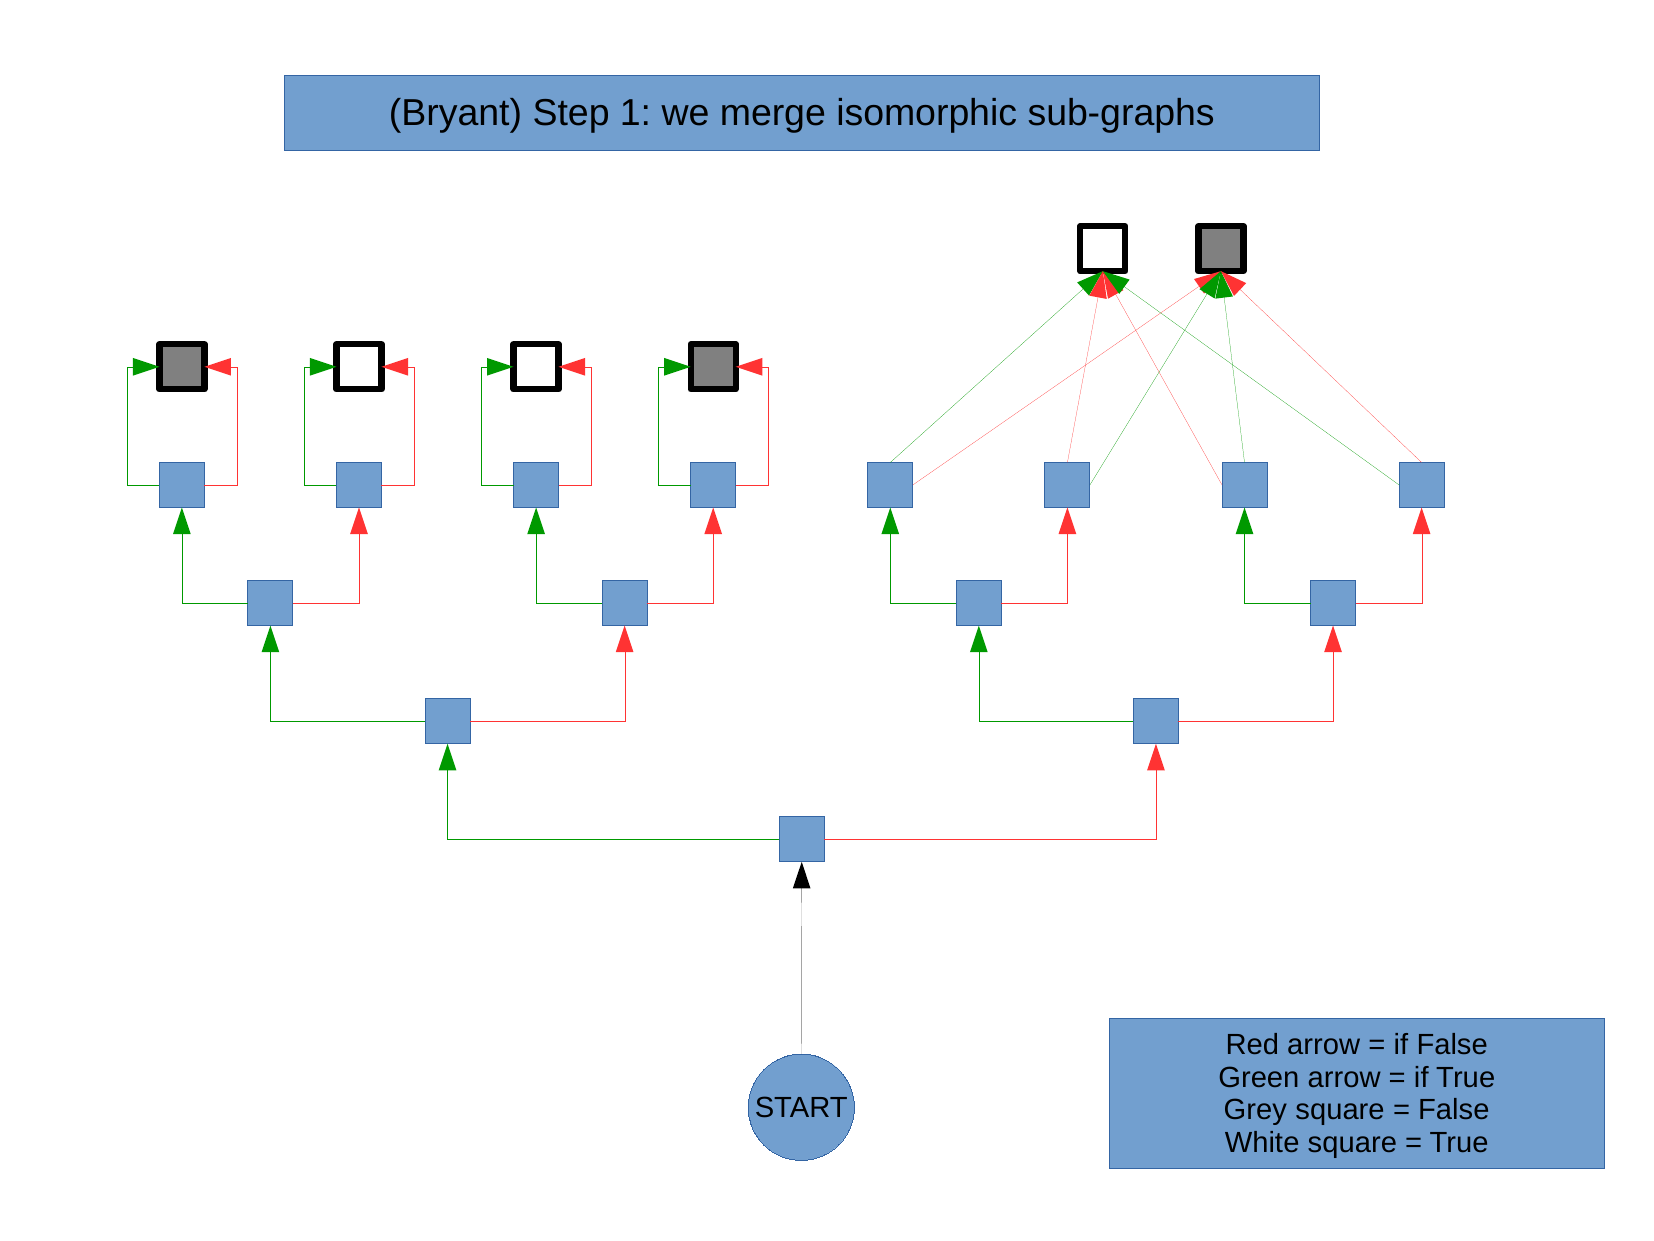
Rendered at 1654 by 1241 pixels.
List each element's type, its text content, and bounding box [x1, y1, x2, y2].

text_box [867, 462, 913, 508]
text_box (Bryant) Step 1: we merge isomorphic sub-graphs [284, 75, 1320, 151]
text_box [513, 344, 559, 390]
text_box [1310, 580, 1356, 626]
text_box [1222, 462, 1268, 508]
text_box [956, 580, 1002, 626]
text_box [425, 698, 471, 744]
text_box [1198, 226, 1244, 272]
text_box START [748, 1054, 855, 1161]
text_box [336, 462, 382, 508]
text_box [513, 462, 559, 508]
text_box [1133, 698, 1179, 744]
text_box [602, 580, 648, 626]
text_box [690, 344, 736, 390]
text_box [690, 462, 736, 508]
text_box [1399, 462, 1445, 508]
text_box [159, 462, 205, 508]
text_box Red arrow = if False Green arrow = if True Grey square = False White square = True [1109, 1018, 1605, 1169]
text_box [247, 580, 293, 626]
text_box [159, 344, 205, 390]
text_box [779, 816, 825, 862]
text_box [1044, 462, 1090, 508]
text_box [1080, 226, 1126, 272]
text_box [336, 344, 382, 390]
